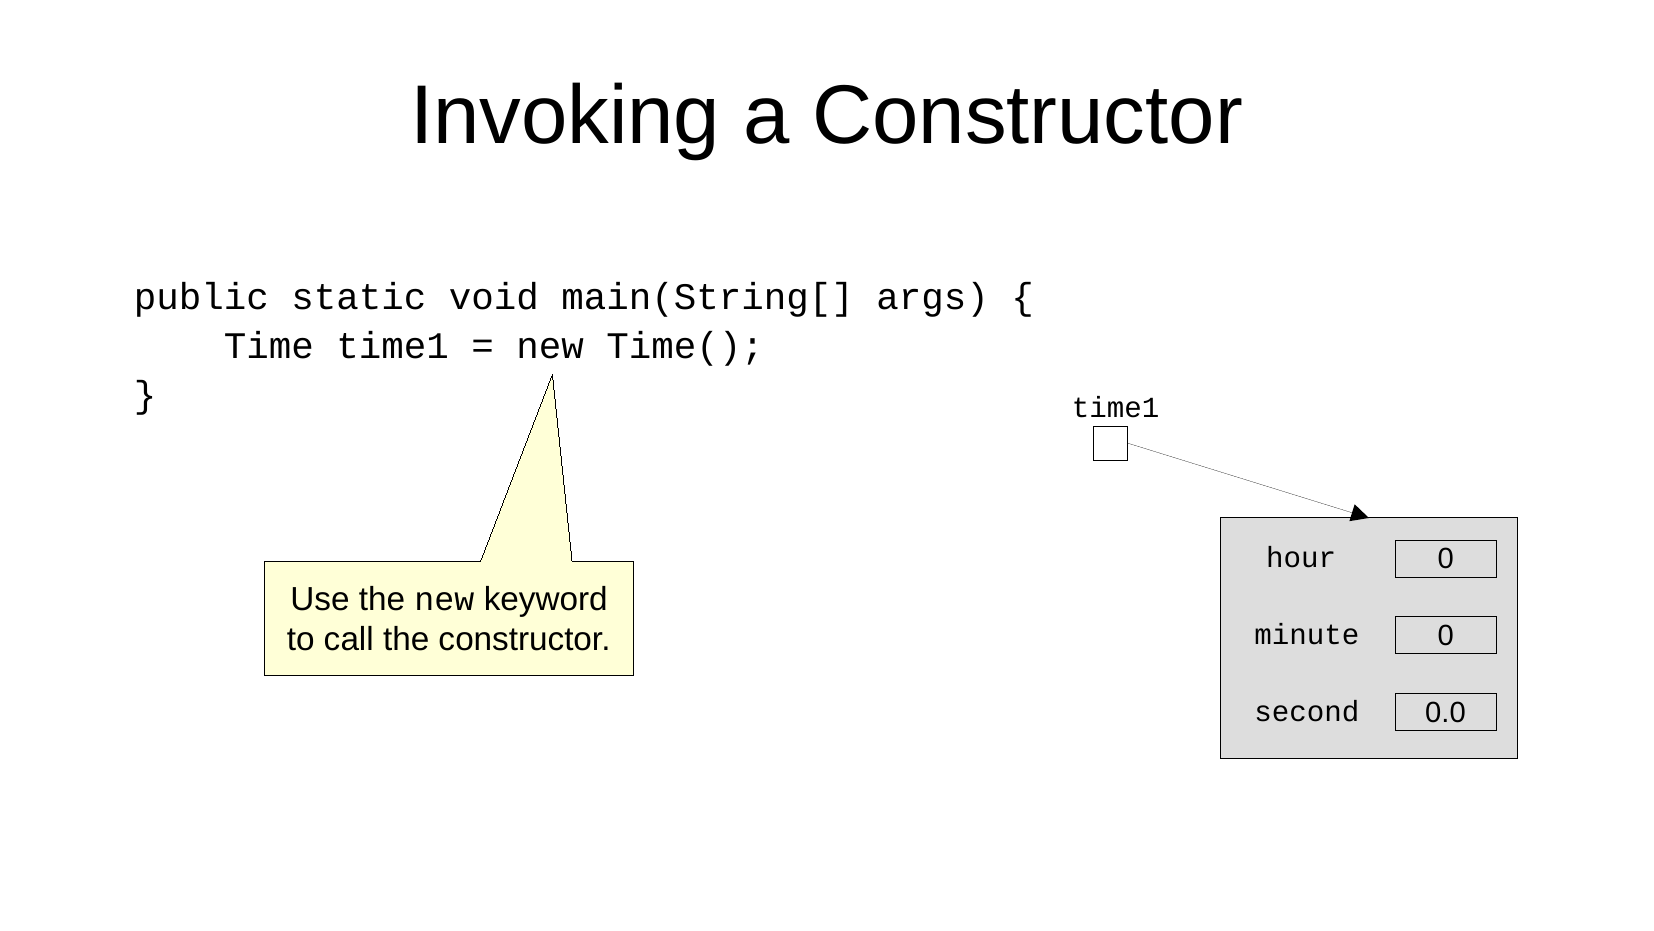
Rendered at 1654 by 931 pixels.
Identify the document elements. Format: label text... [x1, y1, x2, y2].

text_box [1220, 517, 1518, 759]
text_box 0 [1395, 540, 1497, 578]
text_box Use the new keyword to call the constructor. [264, 374, 634, 676]
text_box 0 [1395, 616, 1497, 654]
text_box [1093, 434, 1128, 461]
text_box public static void main(String[] args) { Time time1 = new Time(); } [119, 264, 1129, 427]
text_box 0.0 [1395, 693, 1497, 731]
title Invoking a Constructor [82, 37, 1571, 193]
text_box second [1239, 689, 1380, 738]
text_box hour [1251, 536, 1352, 585]
text_box time1 [1057, 385, 1175, 434]
text_box minute [1239, 613, 1380, 661]
